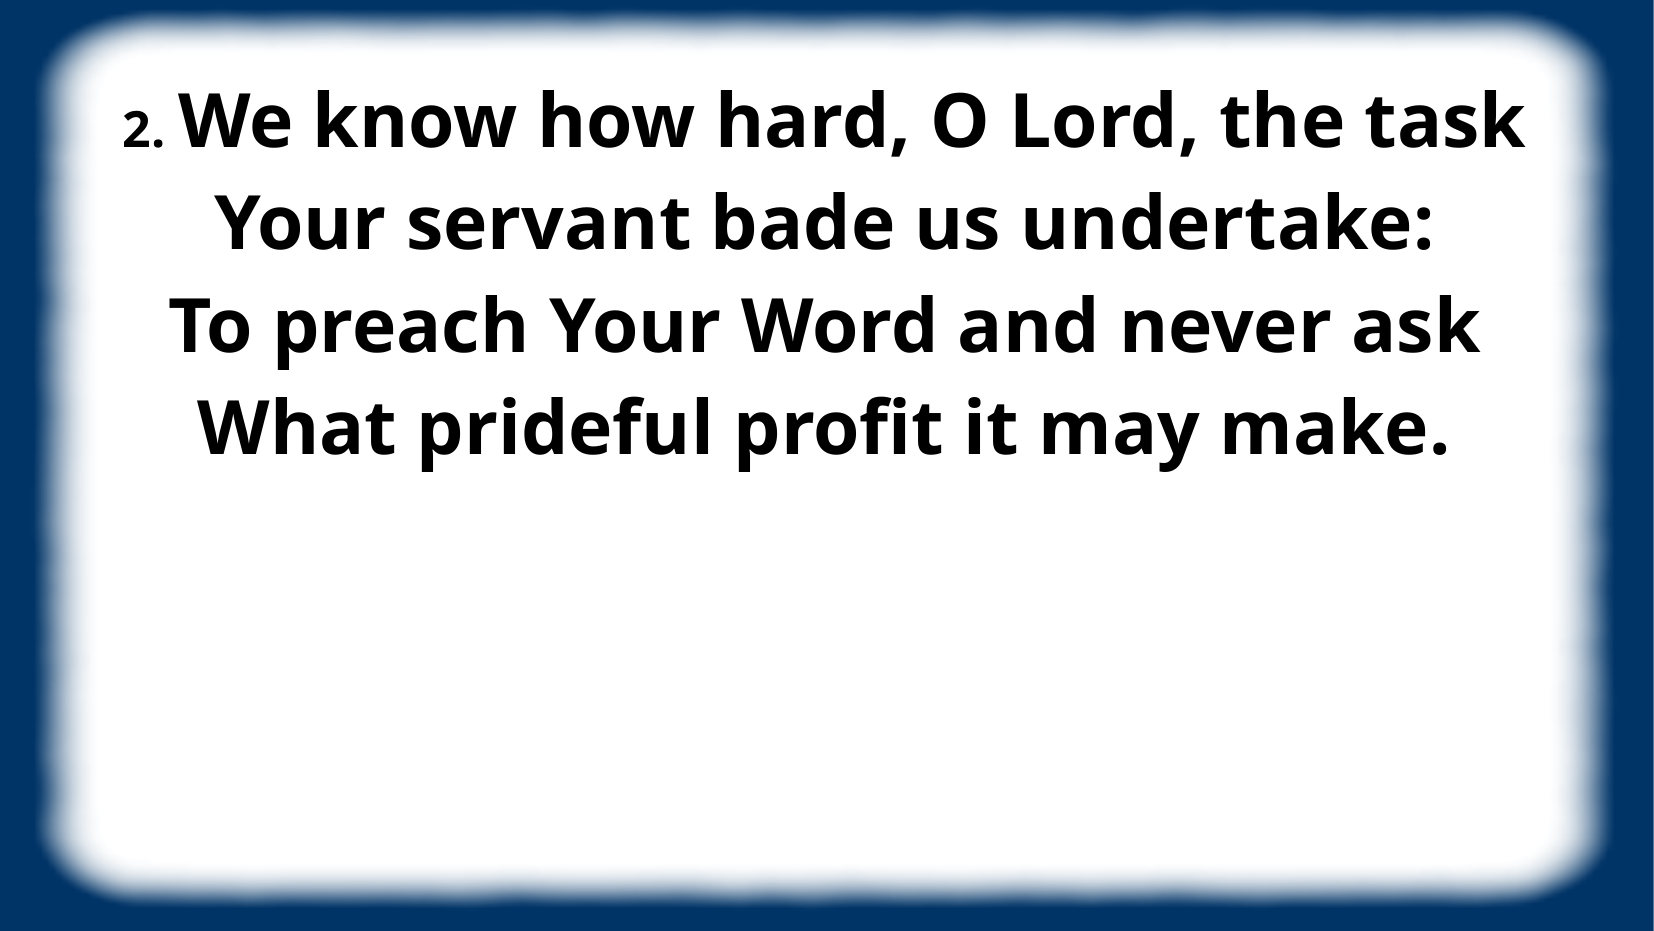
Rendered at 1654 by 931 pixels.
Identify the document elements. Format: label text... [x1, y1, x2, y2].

text_box 2. We know how hard, O Lord, the task Your servant bade us undertake: To preach Your Word and never ask What prideful profit it may make. [90, 60, 1561, 931]
picture [0, 0, 1654, 931]
